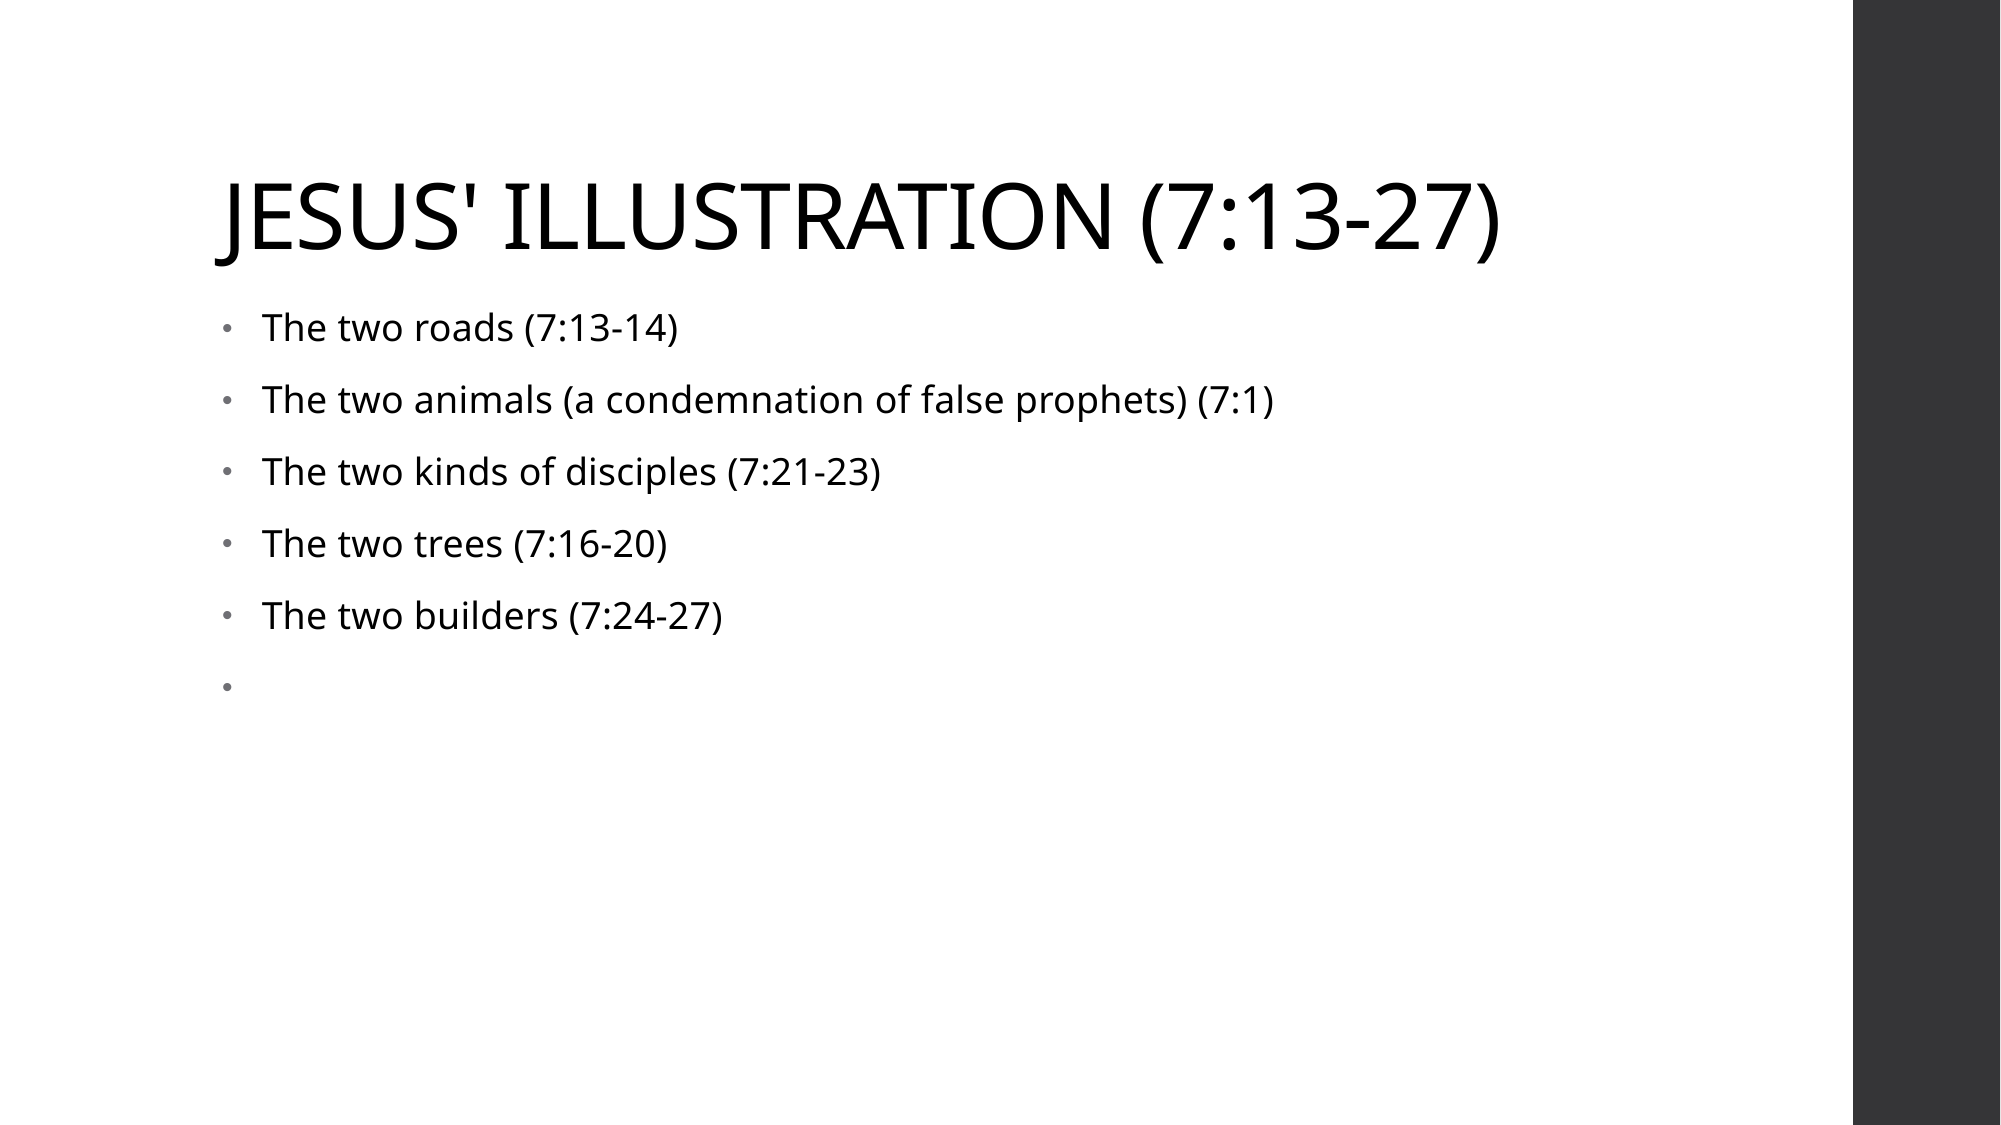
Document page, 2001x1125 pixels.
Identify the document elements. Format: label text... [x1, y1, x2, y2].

title JESUS' ILLUSTRATION (7:13-27) [206, 60, 1797, 278]
list The two roads (7:13-14) The two animals (a condemnation of false prophets) (7:1) The two kinds of disciples (7:21-23) The two trees (7:16-20) The two builders (7:24-27) [206, 299, 1617, 1014]
